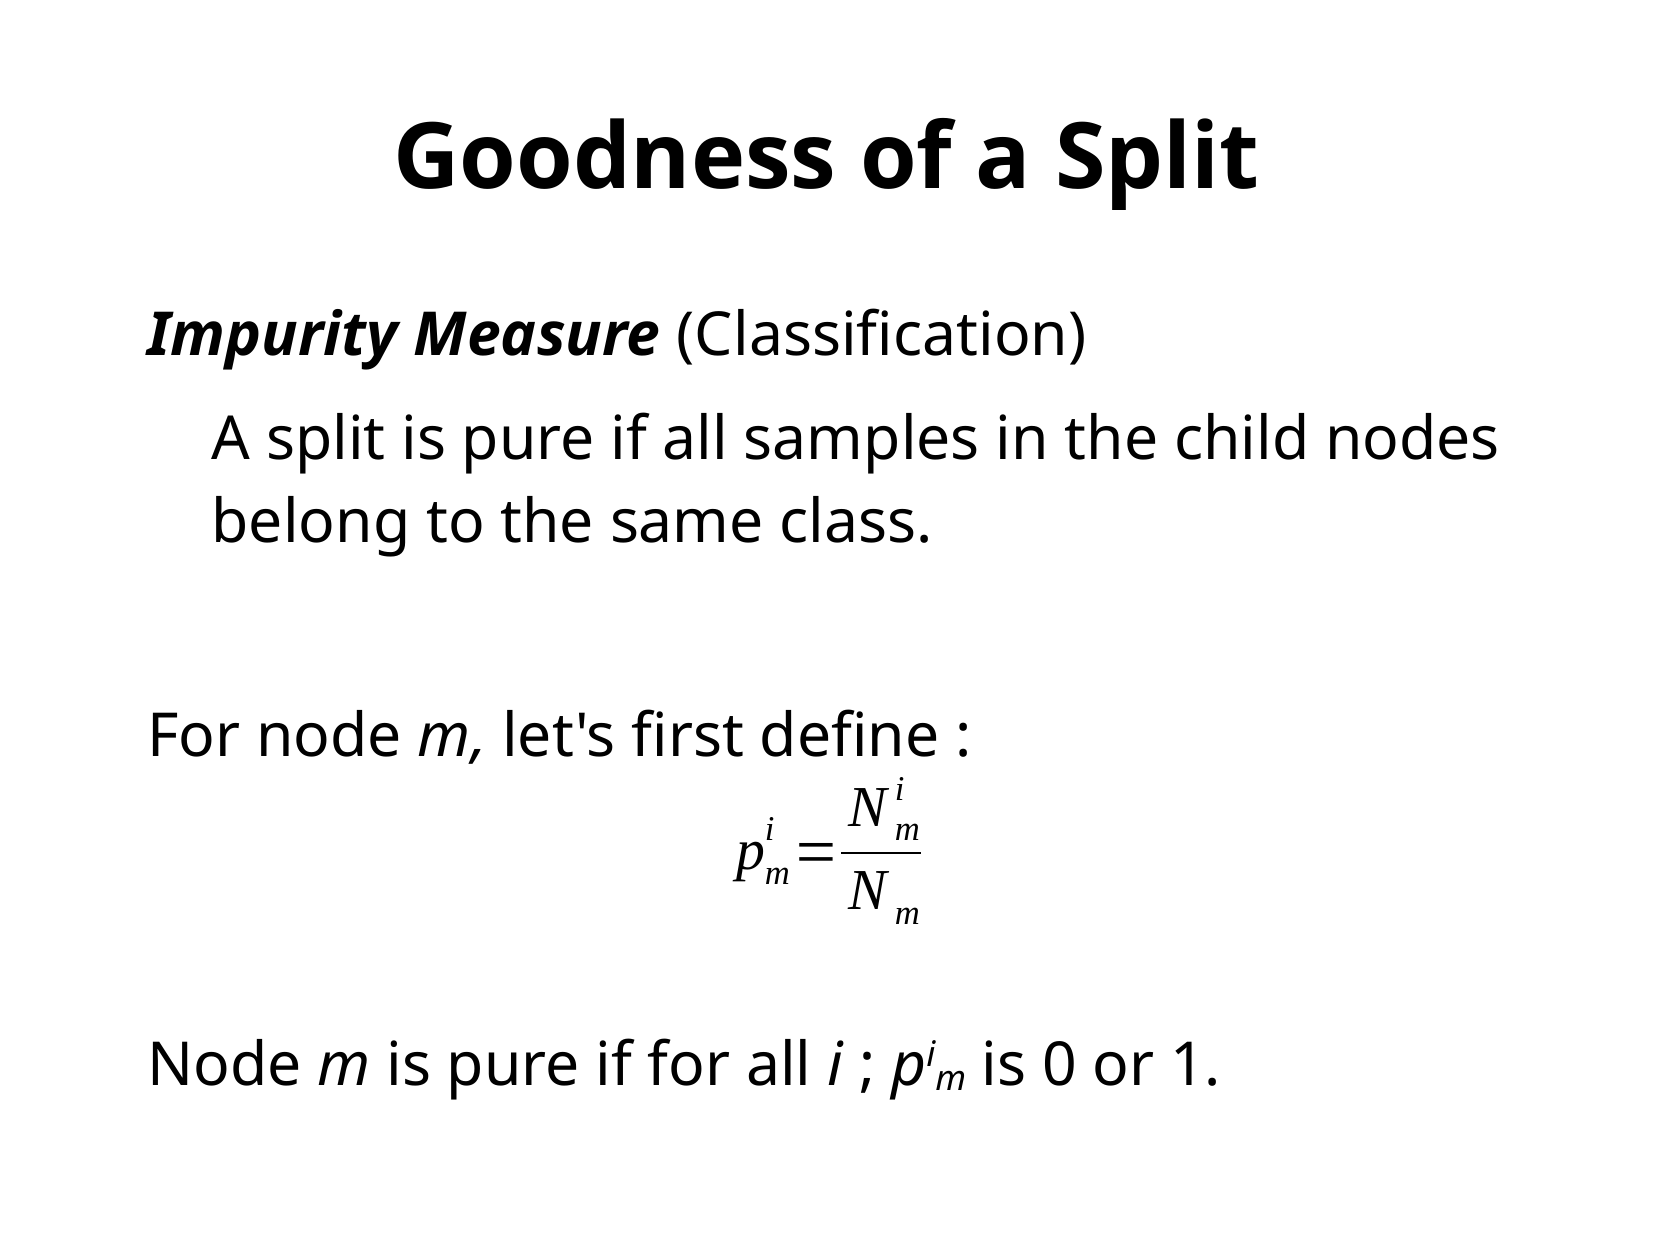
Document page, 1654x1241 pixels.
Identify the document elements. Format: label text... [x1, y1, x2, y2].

title Goodness of a Split [82, 49, 1571, 257]
list Impurity Measure (Classification) A split is pure if all samples in the child nodes belong to the same class. For node m, let's first define : Node m is pure if for all i ; pim is 0 or 1. [82, 290, 1571, 1111]
chart [714, 768, 940, 931]
